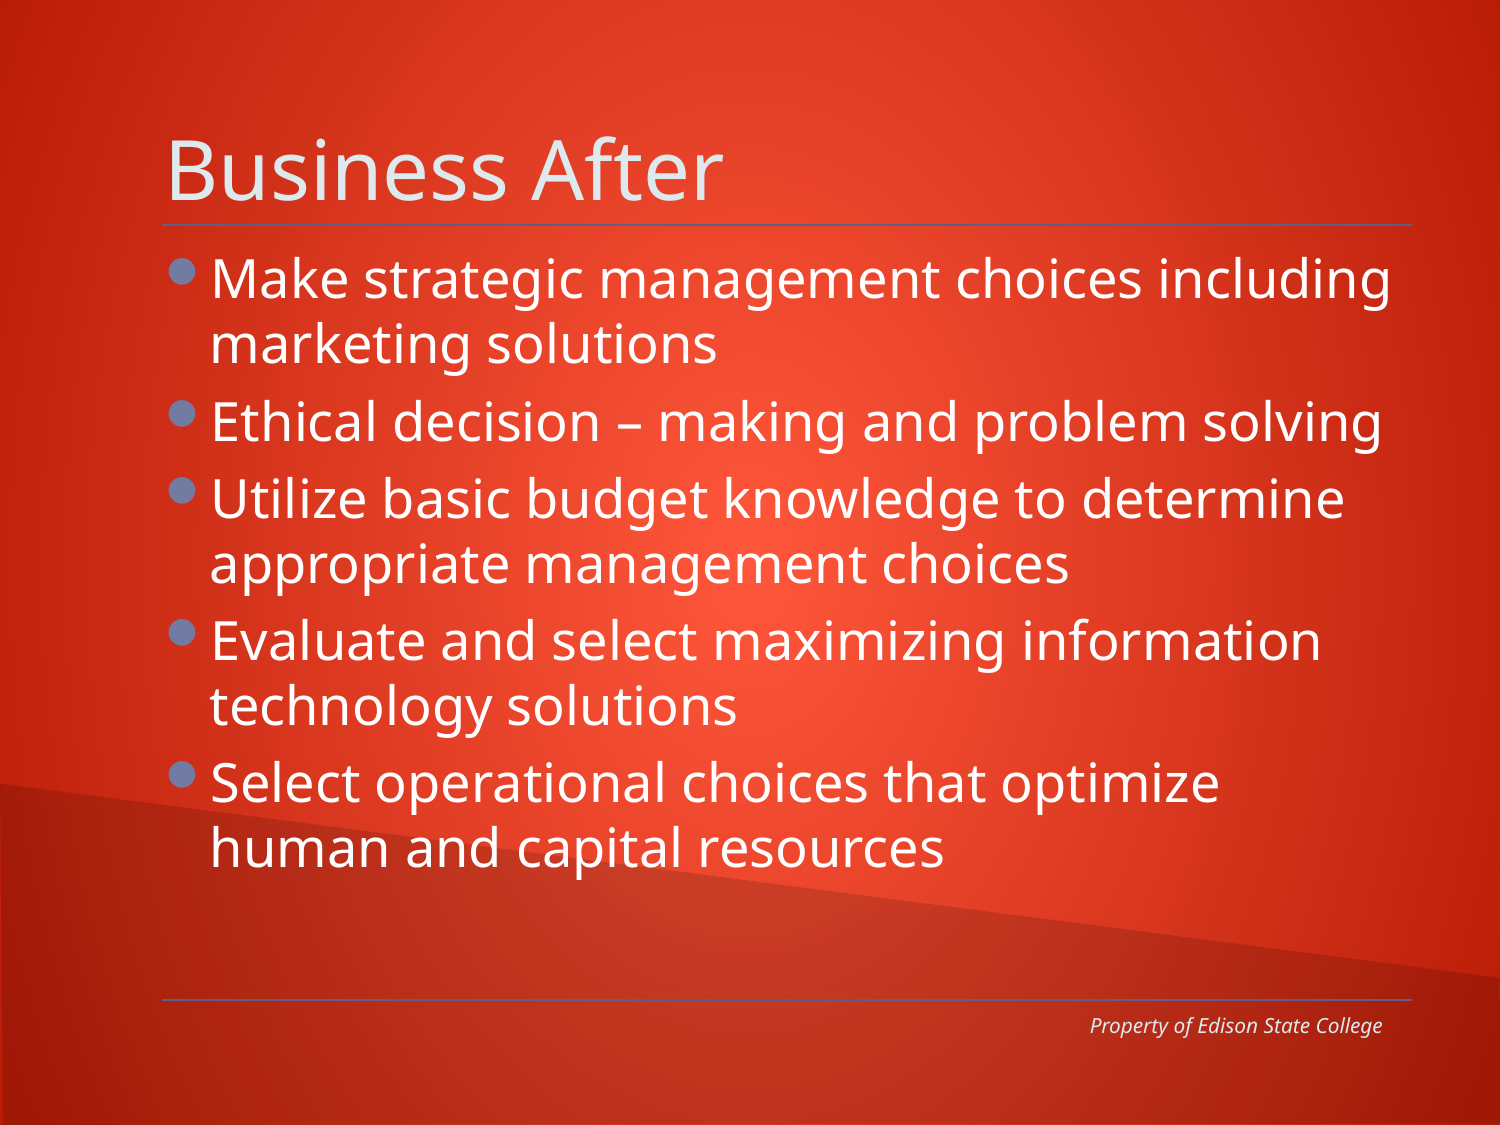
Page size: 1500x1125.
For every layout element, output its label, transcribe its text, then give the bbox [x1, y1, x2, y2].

title Business After [150, 45, 1425, 233]
footer Property of Edison State College [1074, 987, 1463, 1063]
list Make strategic management choices including marketing solutions Ethical decision – making and problem solving Utilize basic budget knowledge to determine appropriate management choices Evaluate and select maximizing information technology solutions Select operational choices that optimize human and capital resources [150, 237, 1425, 988]
